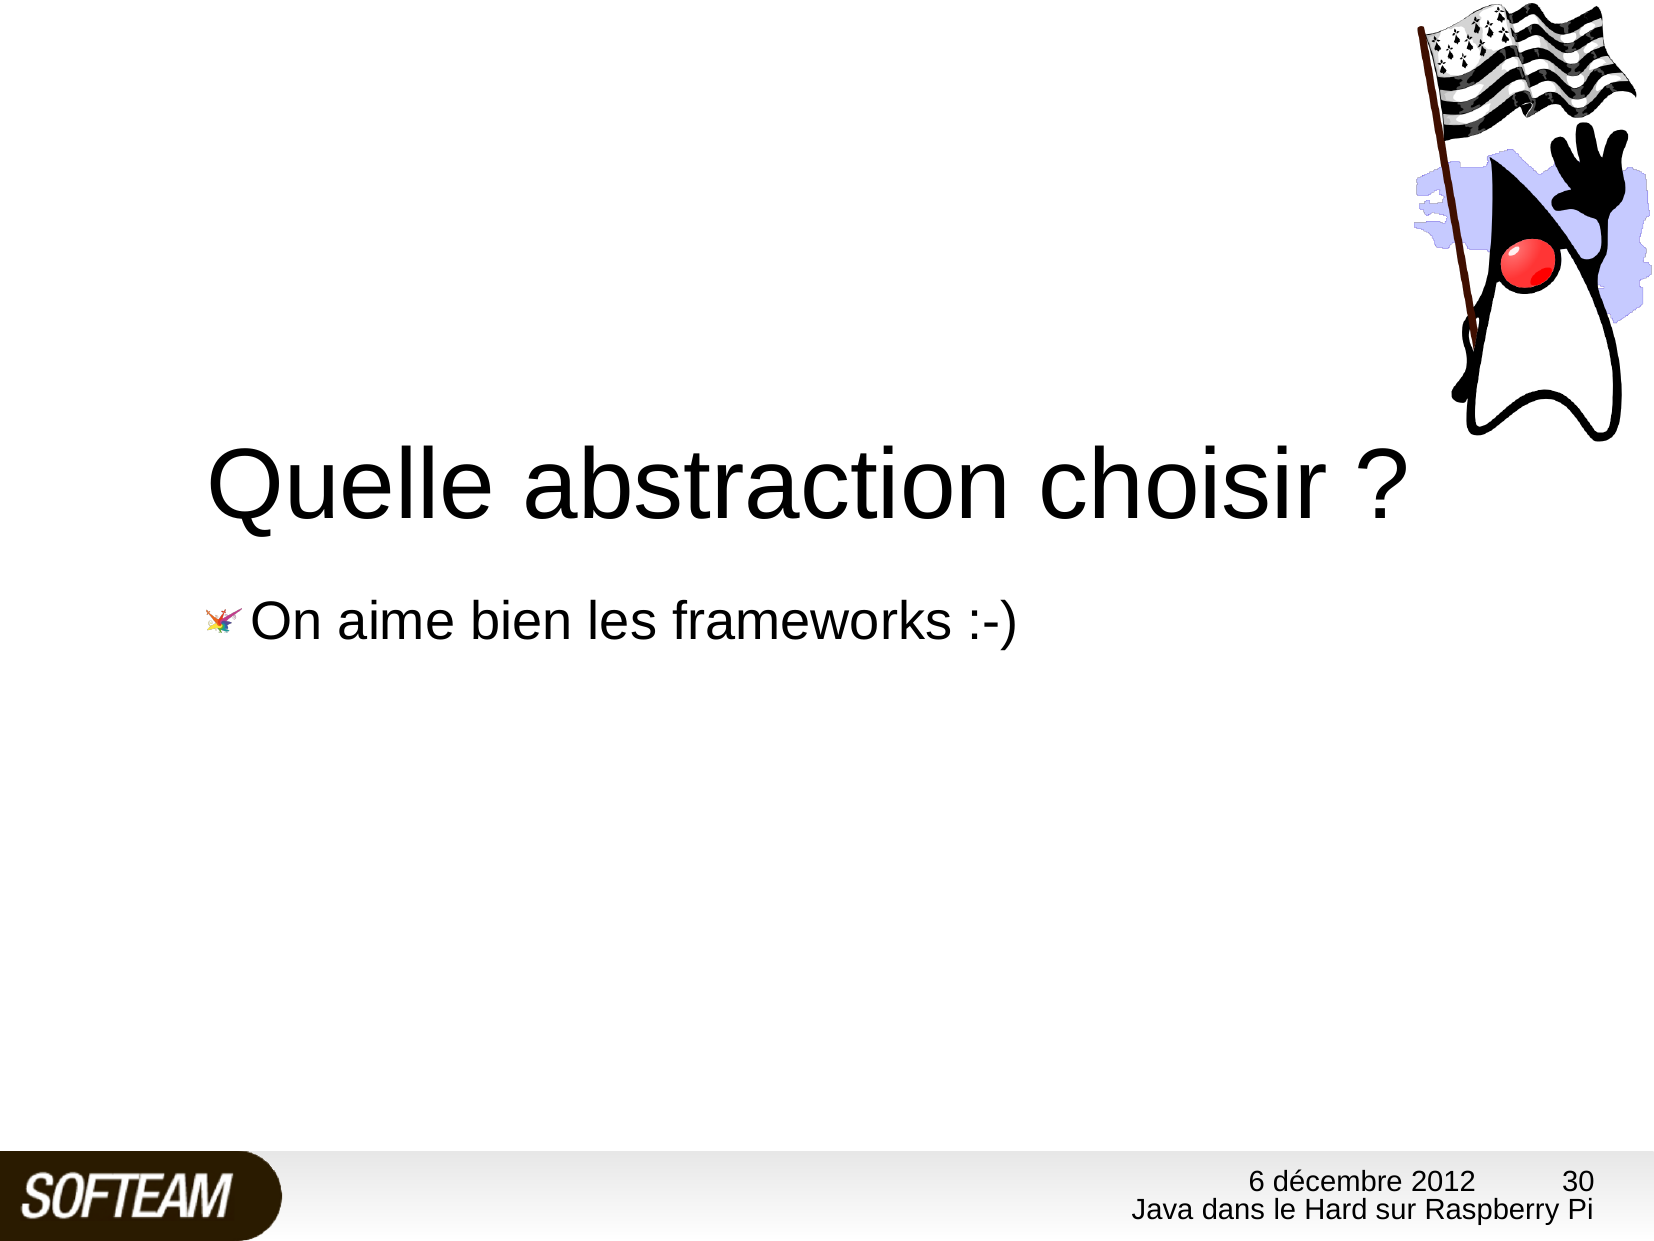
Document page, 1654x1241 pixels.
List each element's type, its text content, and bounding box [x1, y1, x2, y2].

picture [0, 1151, 206, 1241]
title Quelle abstraction choisir ? [206, 395, 1477, 573]
picture [1409, 0, 1654, 443]
list On aime bien les frameworks :-) [206, 590, 1477, 1241]
